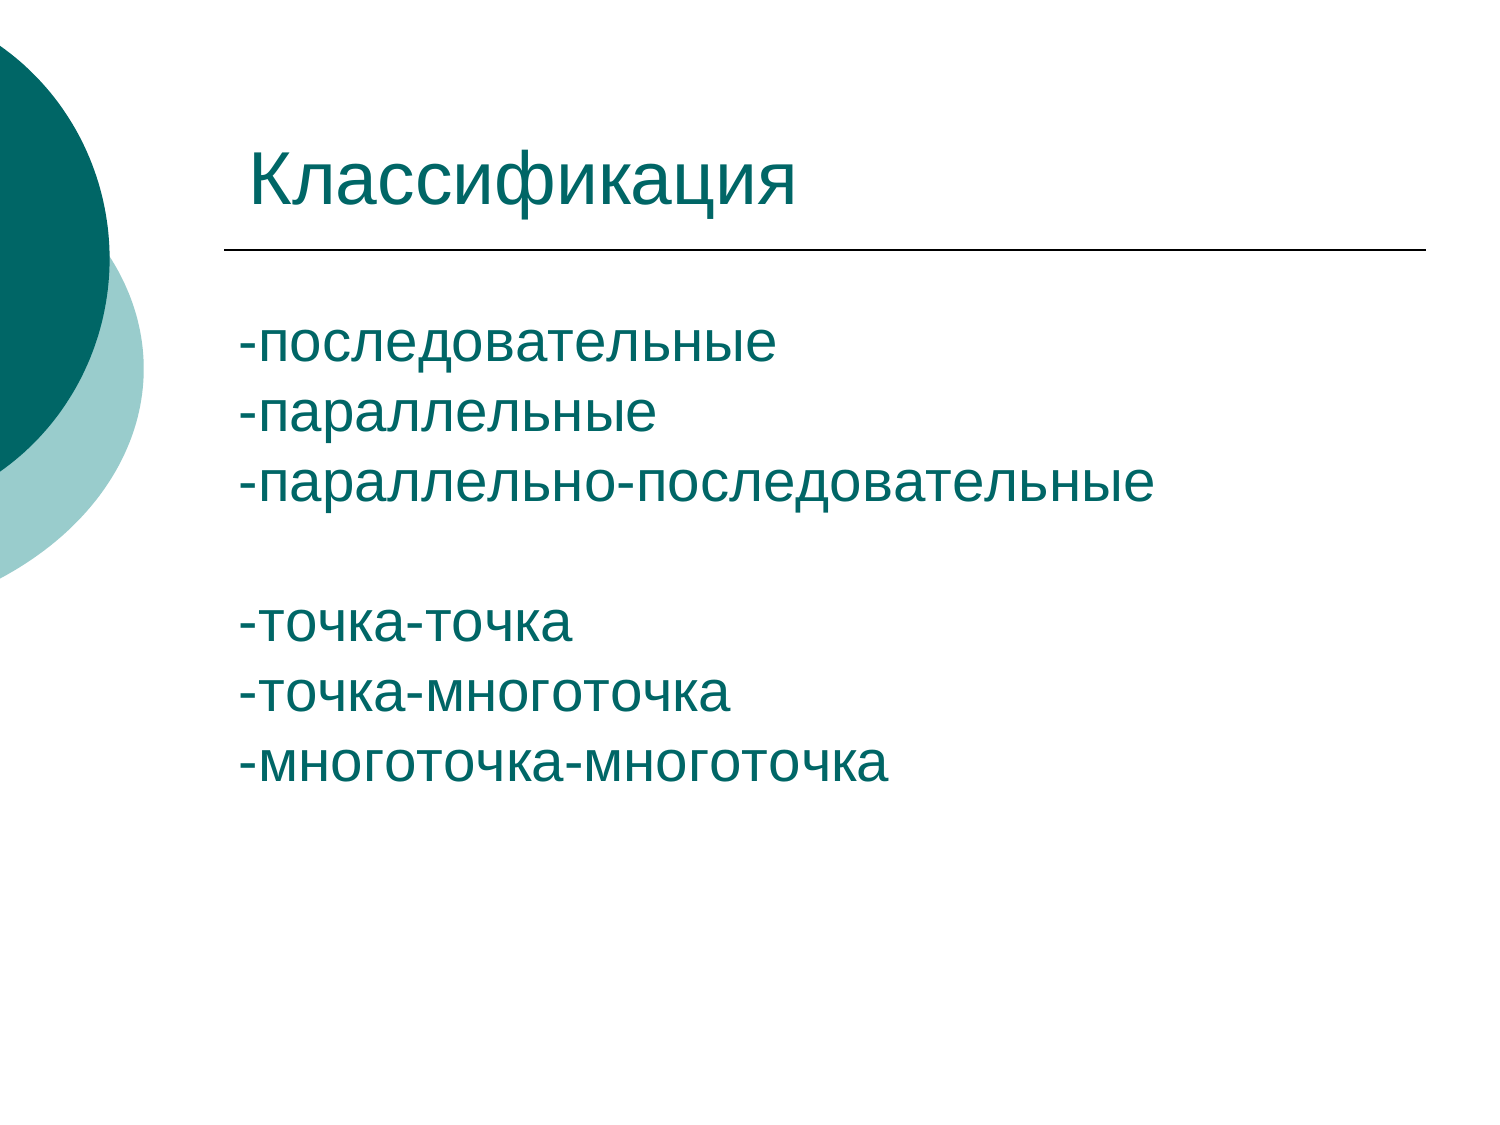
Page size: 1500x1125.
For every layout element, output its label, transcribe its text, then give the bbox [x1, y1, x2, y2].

title Классификация [233, 58, 1416, 228]
title -последовательные -параллельные -параллельно-последовательные -точка-точка -точка-многоточка -многоточка-многоточка [224, 295, 1406, 1004]
